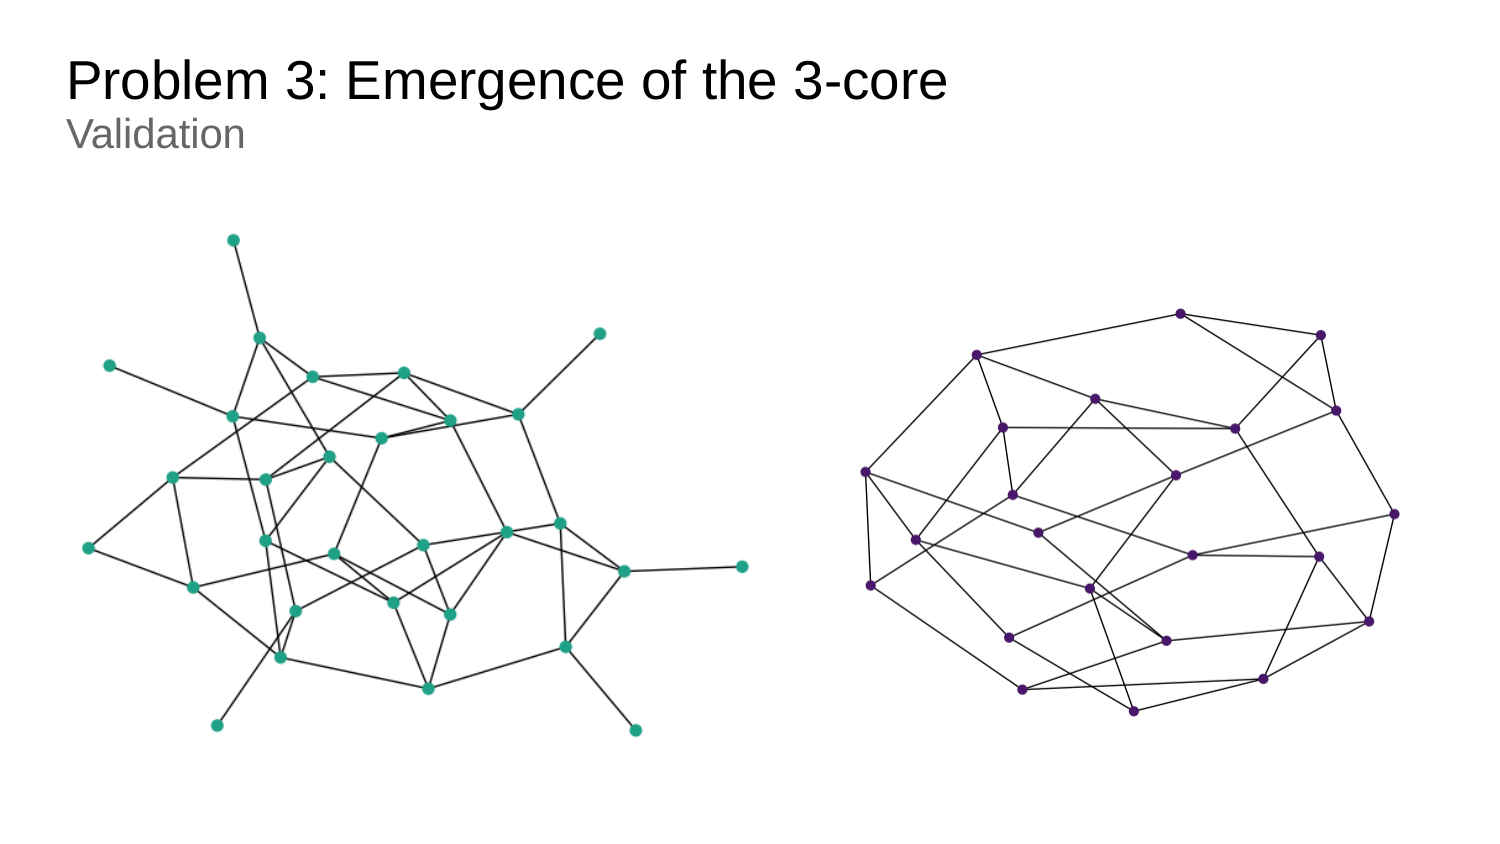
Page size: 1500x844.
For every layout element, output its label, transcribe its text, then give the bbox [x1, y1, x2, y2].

title Problem 3: Emergence of the 3-core Validation [51, 34, 1449, 174]
picture [20, 189, 1450, 782]
